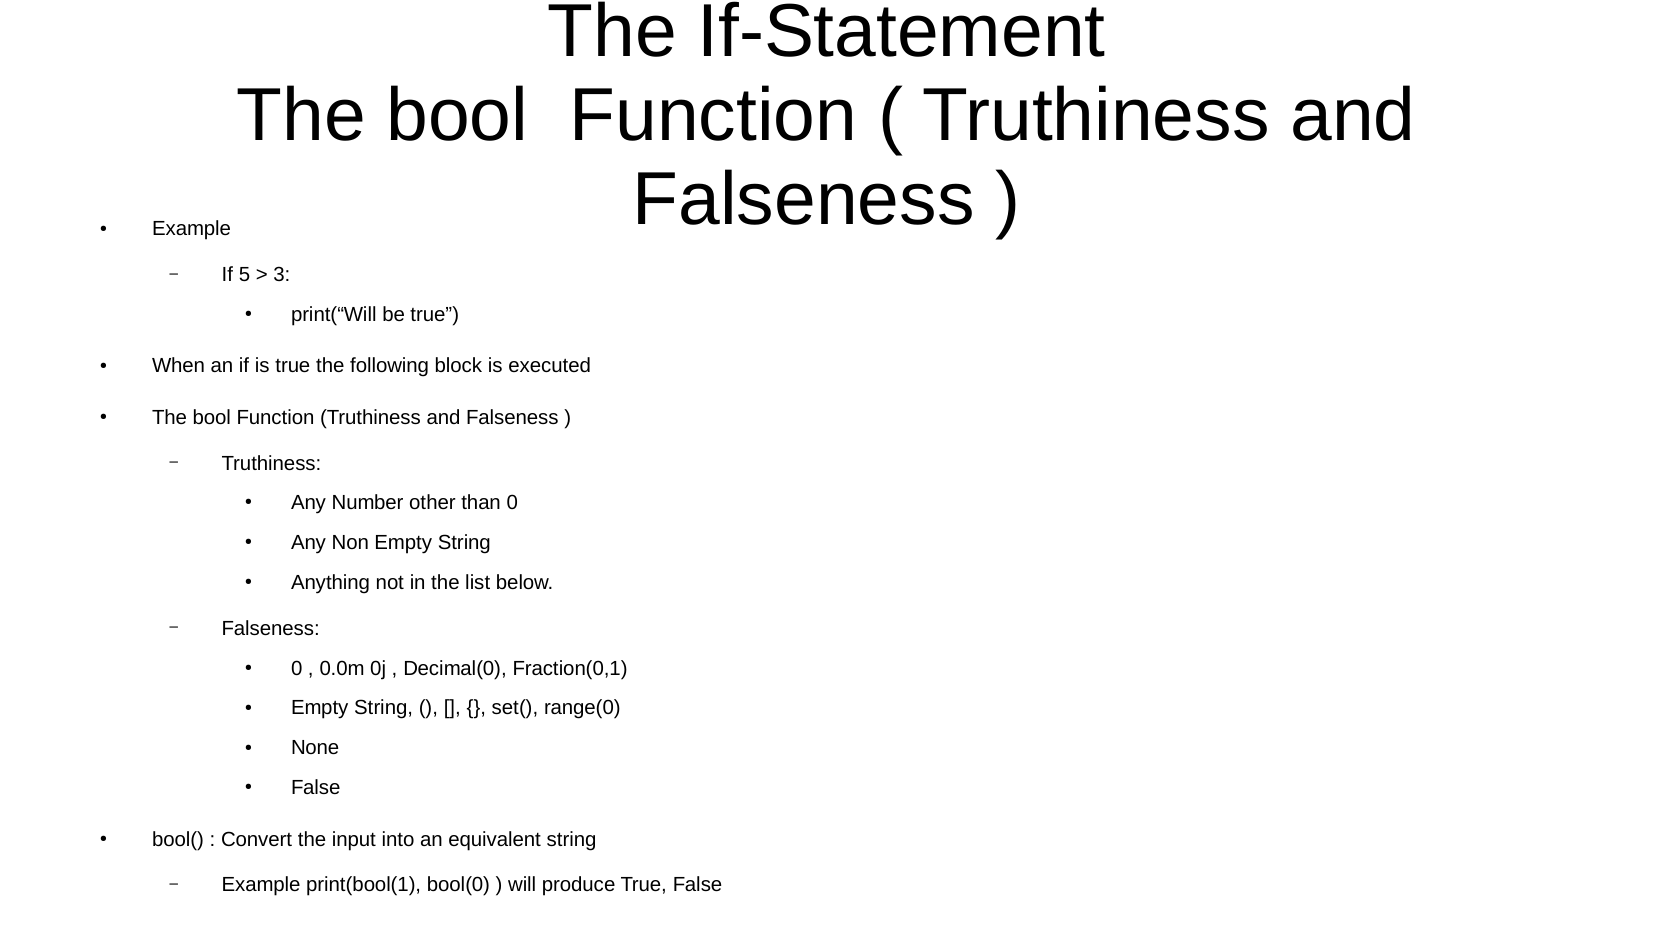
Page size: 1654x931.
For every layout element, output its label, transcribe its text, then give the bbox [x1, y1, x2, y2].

title The If-Statement The bool Function ( Truthiness and Falseness ) [82, 0, 1571, 217]
list Example If 5 > 3: print(“Will be true”) When an if is true the following block is executed The bool Function (Truthiness and Falseness ) Truthiness: Any Number other than 0 Any Non Empty String Anything not in the list below. Falseness: 0 , 0.0m 0j , Decimal(0), Fraction(0,1) Empty String, (), [], {}, set(), range(0) None False bool() : Convert the input into an equivalent string Example print(bool(1), bool(0) ) will produce True, False [82, 217, 1576, 901]
